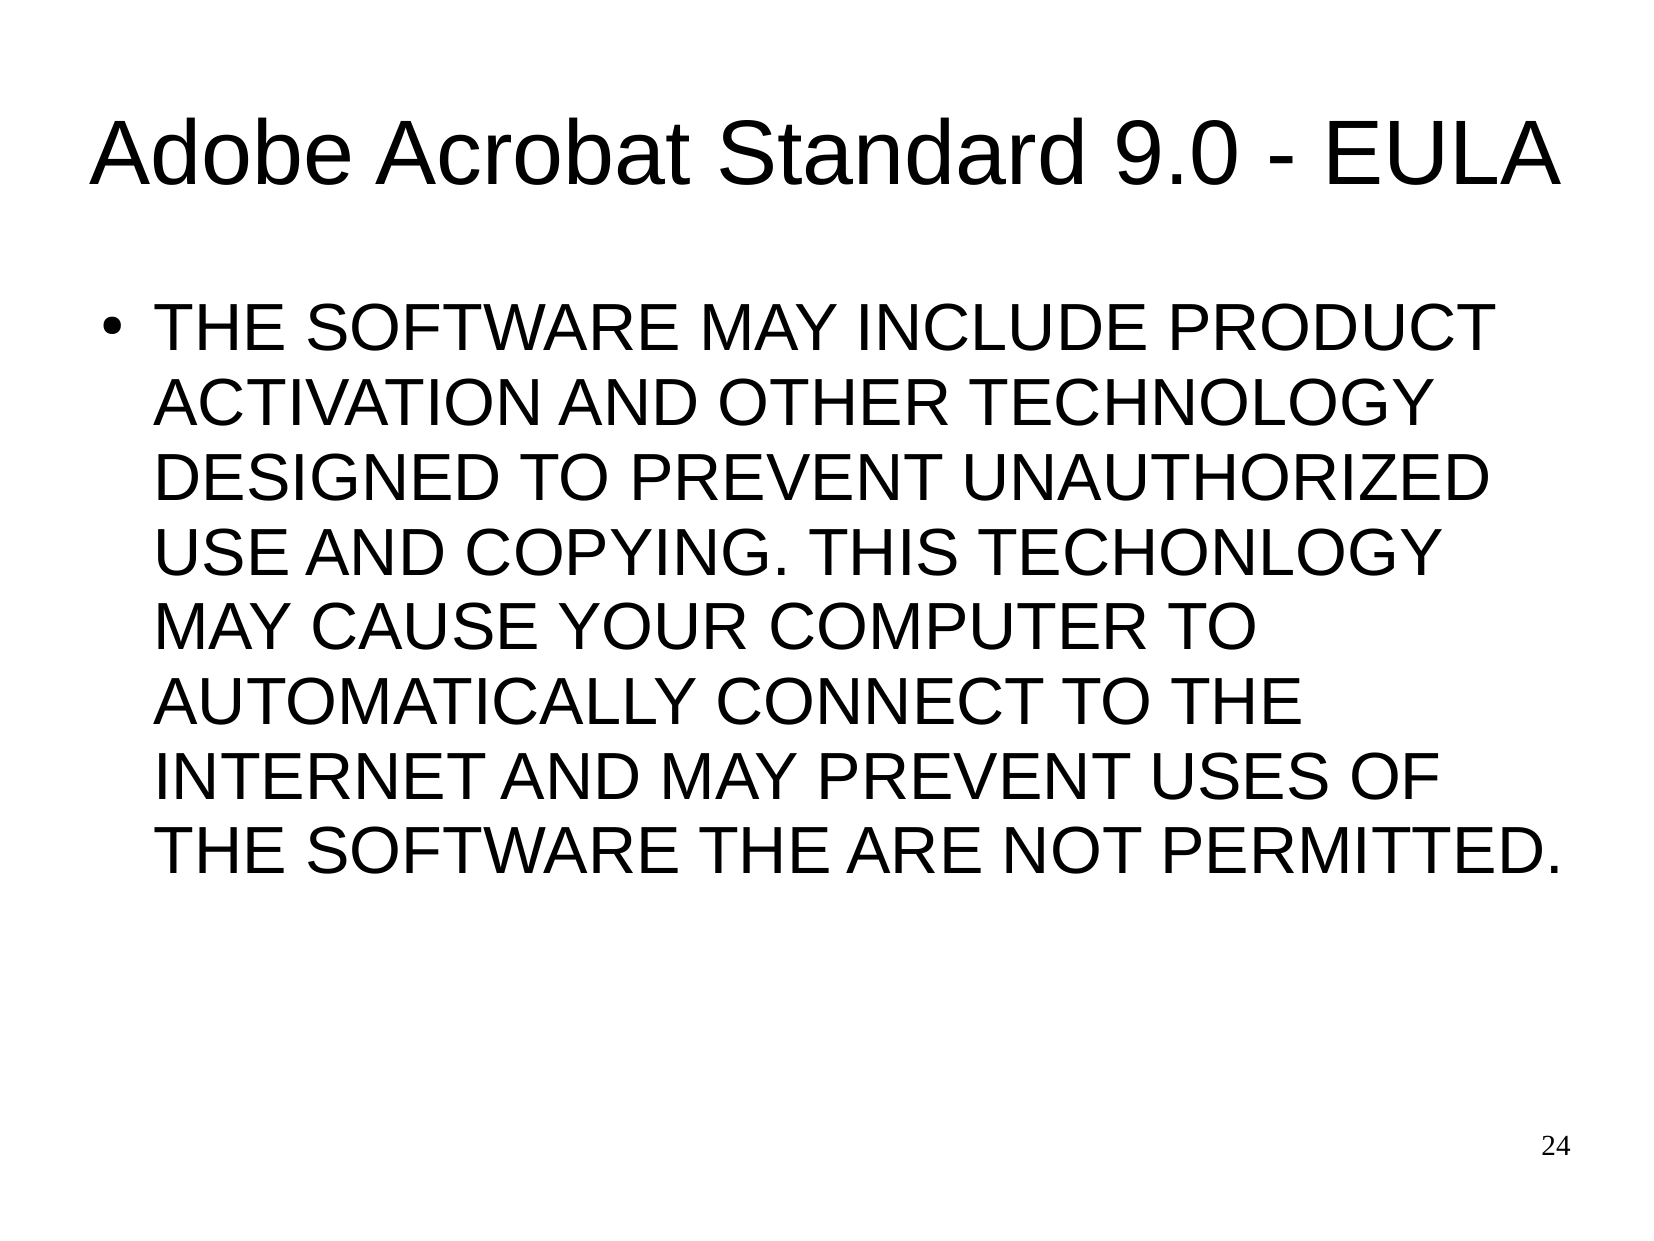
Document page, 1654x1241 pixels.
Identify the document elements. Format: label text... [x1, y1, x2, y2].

title Adobe Acrobat Standard 9.0 - EULA [82, 49, 1571, 257]
list THE SOFTWARE MAY INCLUDE PRODUCT ACTIVATION AND OTHER TECHNOLOGY DESIGNED TO PREVENT UNAUTHORIZED USE AND COPYING. THIS TECHONLOGY MAY CAUSE YOUR COMPUTER TO AUTOMATICALLY CONNECT TO THE INTERNET AND MAY PREVENT USES OF THE SOFTWARE THE ARE NOT PERMITTED. [82, 290, 1571, 1094]
